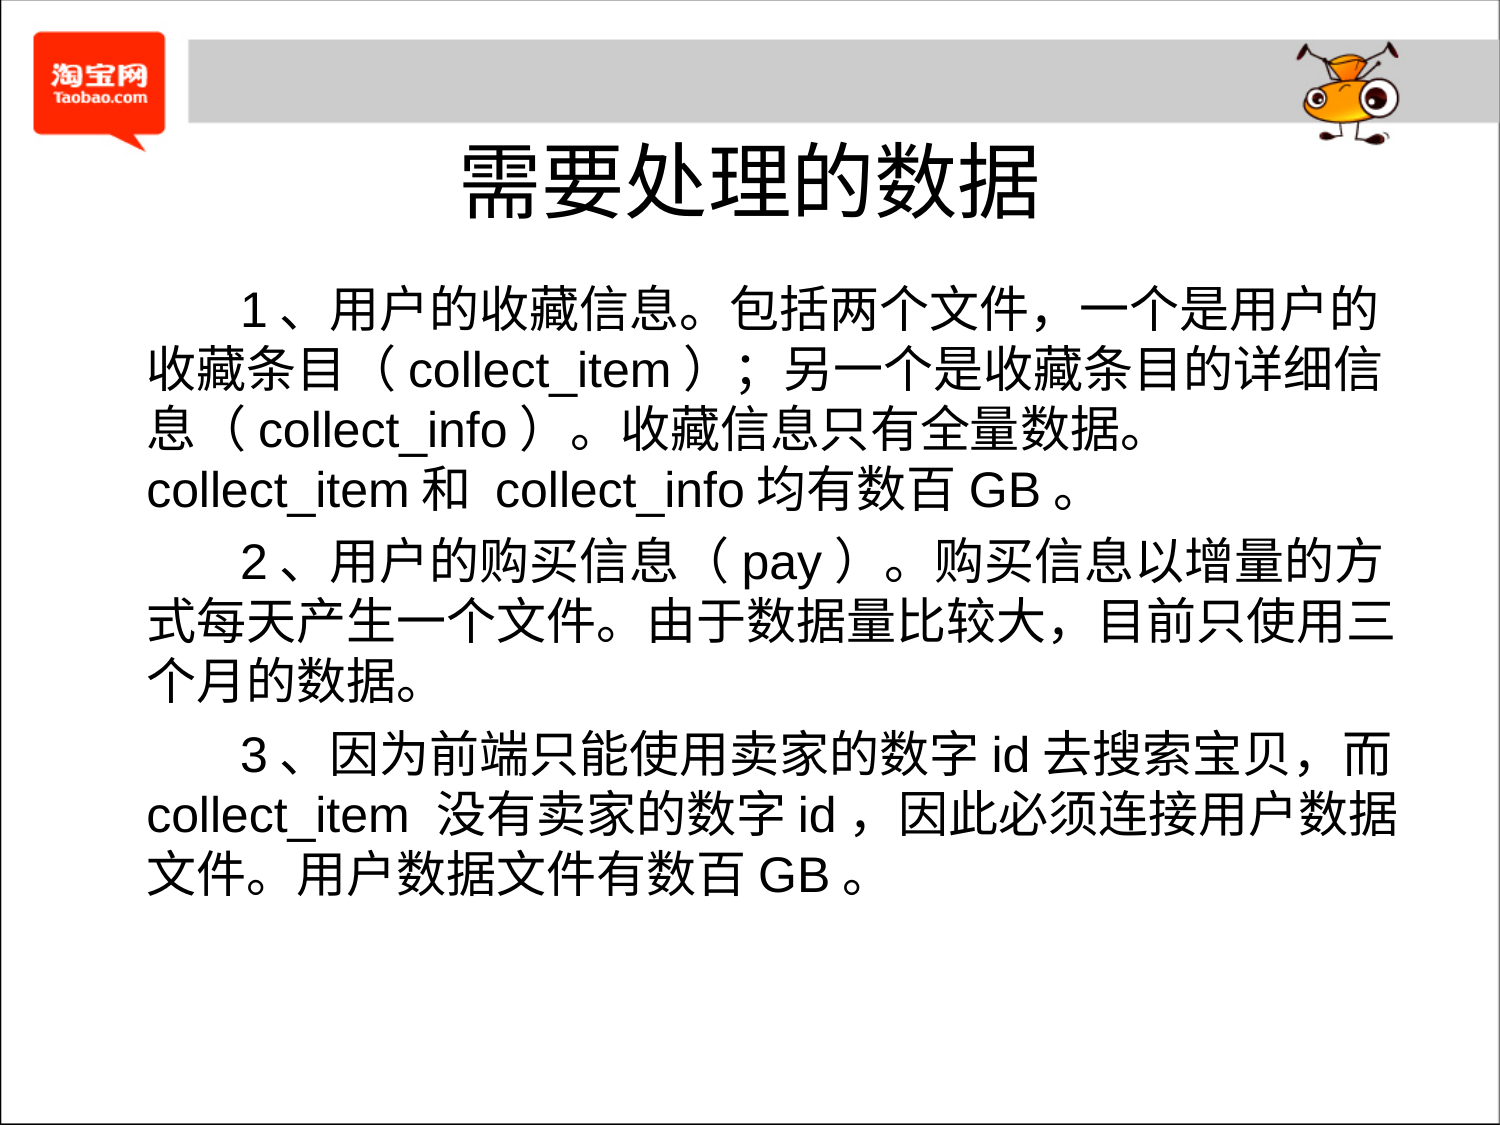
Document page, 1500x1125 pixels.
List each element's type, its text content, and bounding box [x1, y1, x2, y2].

title 需要处理的数据 [75, 121, 1426, 237]
picture [0, 0, 1500, 1125]
list 1、用户的收藏信息。包括两个文件，一个是用户的收藏条目（collect_item）；另一个是收藏条目的详细信息（collect_info）。收藏信息只有全量数据。 collect_item和 collect_info均有数百GB。 2、用户的购买信息（pay）。购买信息以增量的方式每天产生一个文件。由于数据量比较大，目前只使用三个月的数据。 3、因为前端只能使用卖家的数字id去搜索宝贝，而collect_item 没有卖家的数字id，因此必须连接用户数据文件。用户数据文件有数百GB。 [75, 270, 1426, 1013]
